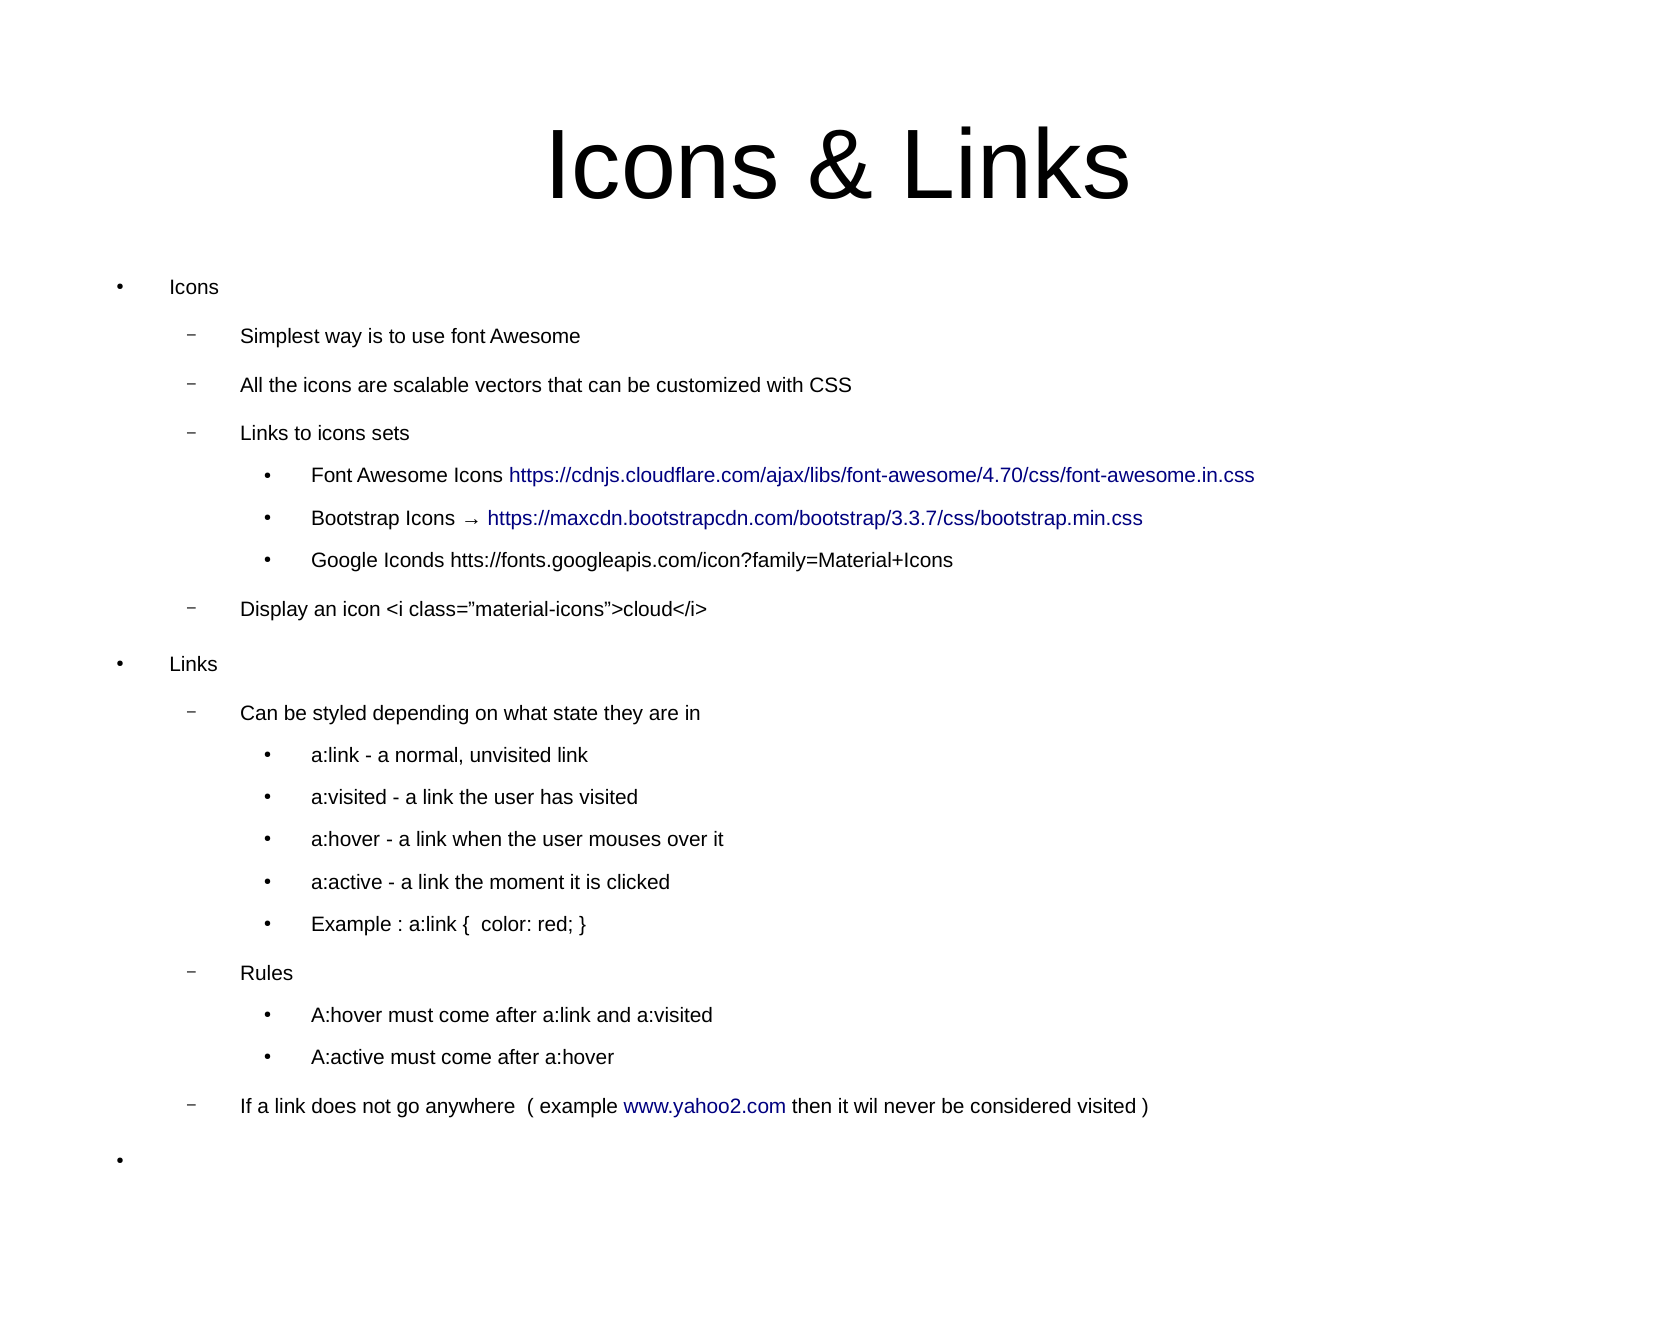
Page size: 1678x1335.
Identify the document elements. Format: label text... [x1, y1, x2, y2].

title Icons & Links [83, 53, 1594, 276]
list Icons Simplest way is to use font Awesome All the icons are scalable vectors that can be customized with CSS Links to icons sets Font Awesome Icons https://cdnjs.cloudflare.com/ajax/libs/font-awesome/4.70/css/font-awesome.in.css Bootstrap Icons → https://maxcdn.bootstrapcdn.com/bootstrap/3.3.7/css/bootstrap.min.css Google Iconds htts://fonts.googleapis.com/icon?family=Material+Icons Display an icon <i class=”material-icons”>cloud</i> Links Can be styled depending on what state they are in a:link - a normal, unvisited link a:visited - a link the user has visited a:hover - a link when the user mouses over it a:active - a link the moment it is clicked Example : a:link { color: red; } Rules A:hover must come after a:link and a:visited A:active must come after a:hover If a link does not go anywhere ( example www.yahoo2.com then it wil never be considered visited ) [98, 275, 1608, 1287]
